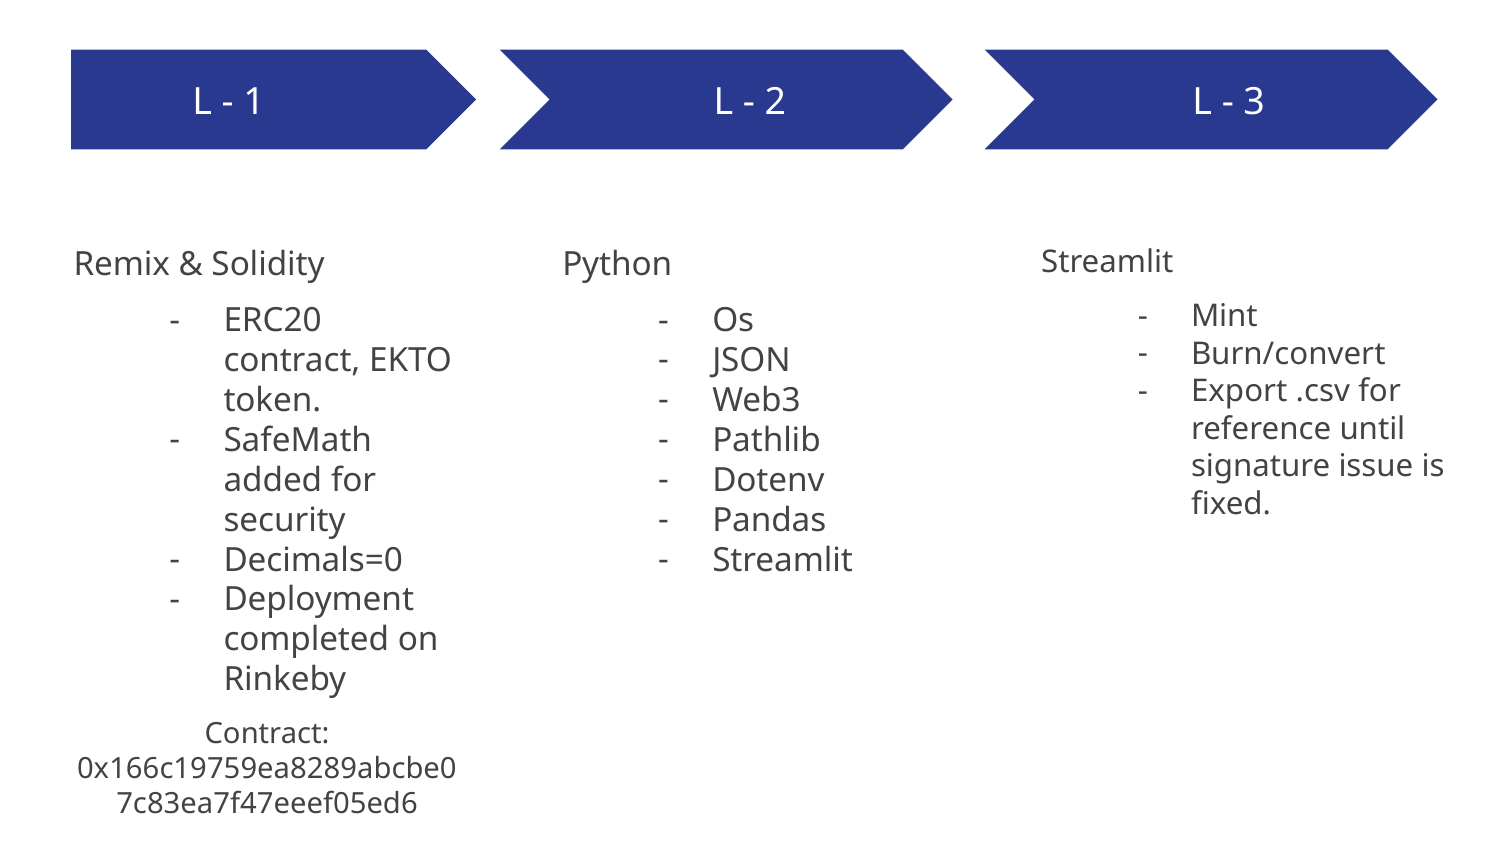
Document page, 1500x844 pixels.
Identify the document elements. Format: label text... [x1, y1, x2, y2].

list L - 2 [681, 67, 819, 132]
text_box [499, 49, 953, 150]
text_box [984, 49, 1438, 150]
list Streamlit Mint Burn/convert Export .csv for reference until signature issue is fixed. [1025, 226, 1463, 775]
list Python Os JSON Web3 Pathlib Dotenv Pandas Streamlit [547, 226, 953, 775]
list Remix & Solidity ERC20 contract, EKTO token. SafeMath added for security Decimals=0 Deployment completed on Rinkeby Contract: 0x166c19759ea8289abcbe07c83ea7f47eeef05ed6 [58, 226, 476, 775]
text_box [71, 49, 477, 150]
list L - 1 [160, 67, 297, 132]
list L - 3 [1160, 67, 1297, 132]
